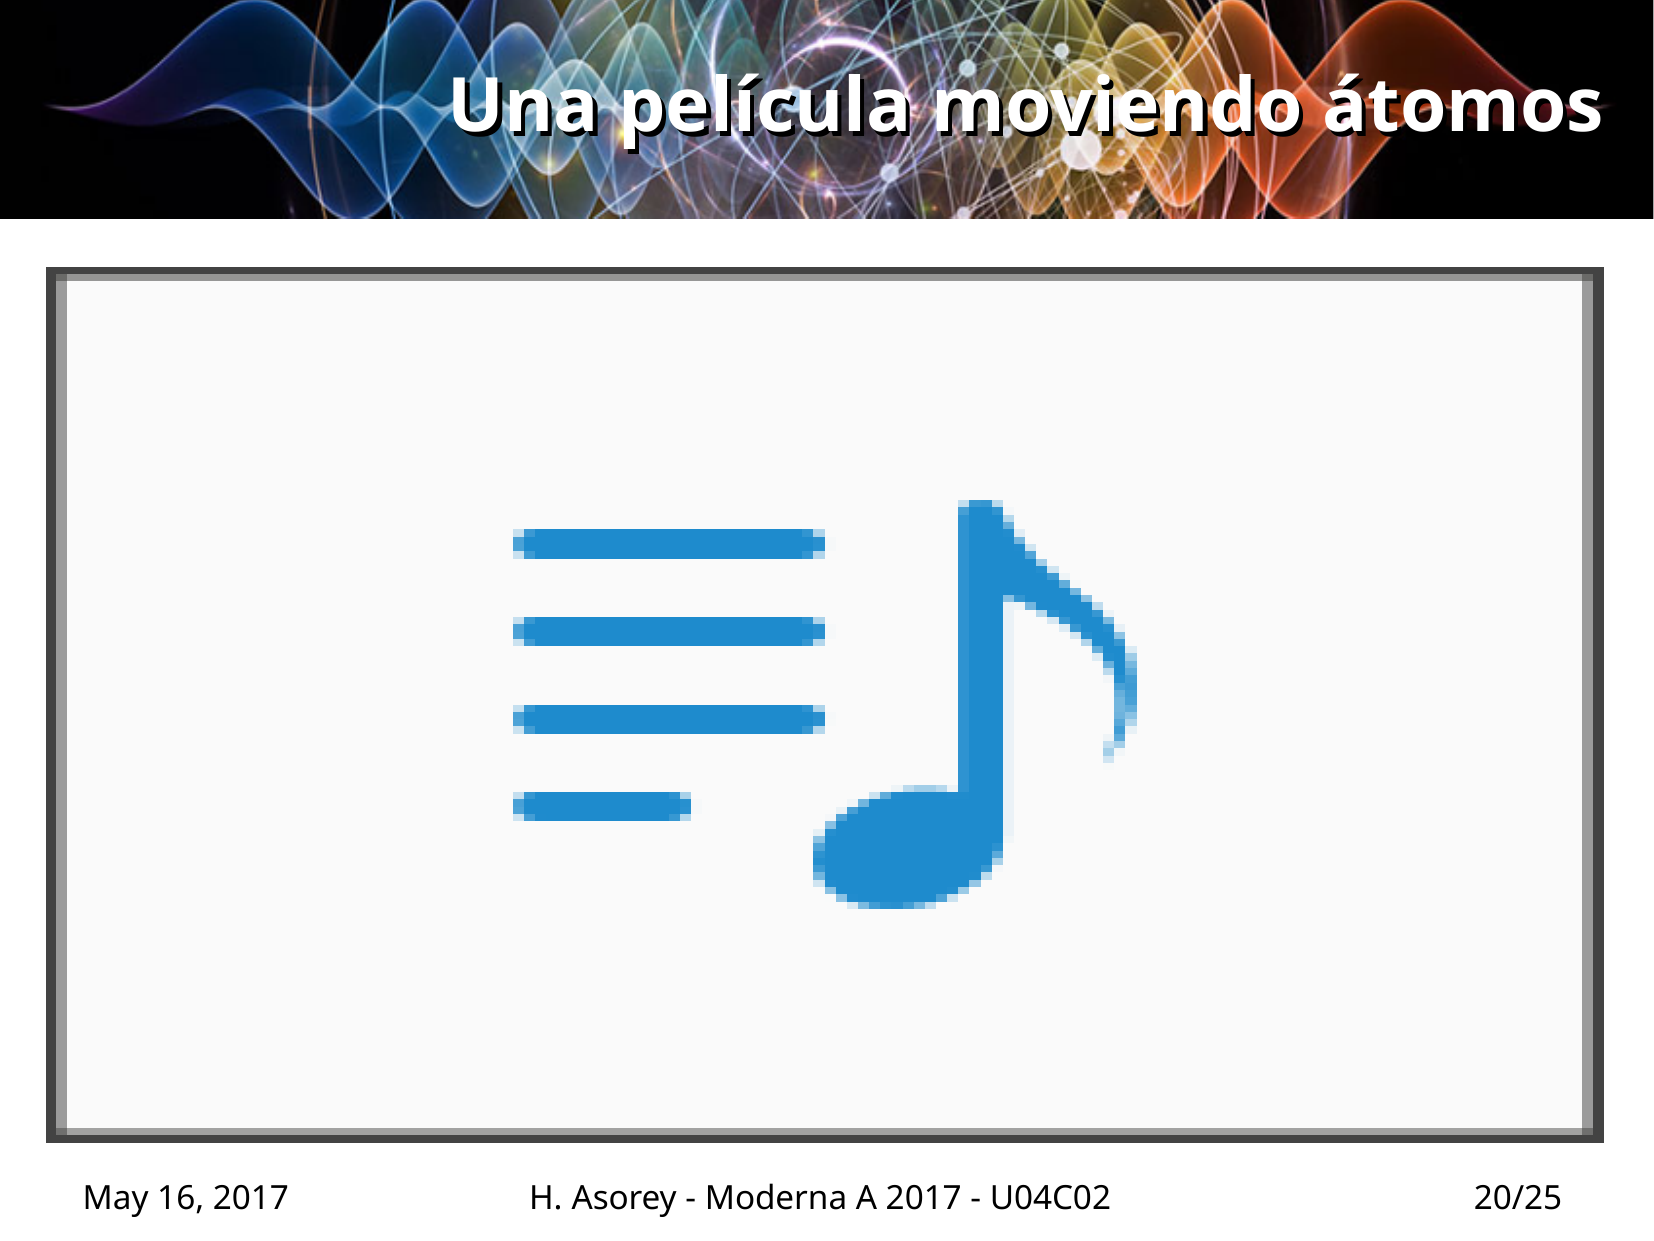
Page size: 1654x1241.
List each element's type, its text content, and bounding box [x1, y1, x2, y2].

text_box [45, 266, 1606, 1144]
picture [0, 0, 1654, 219]
title Una película moviendo átomos [45, 15, 1606, 191]
